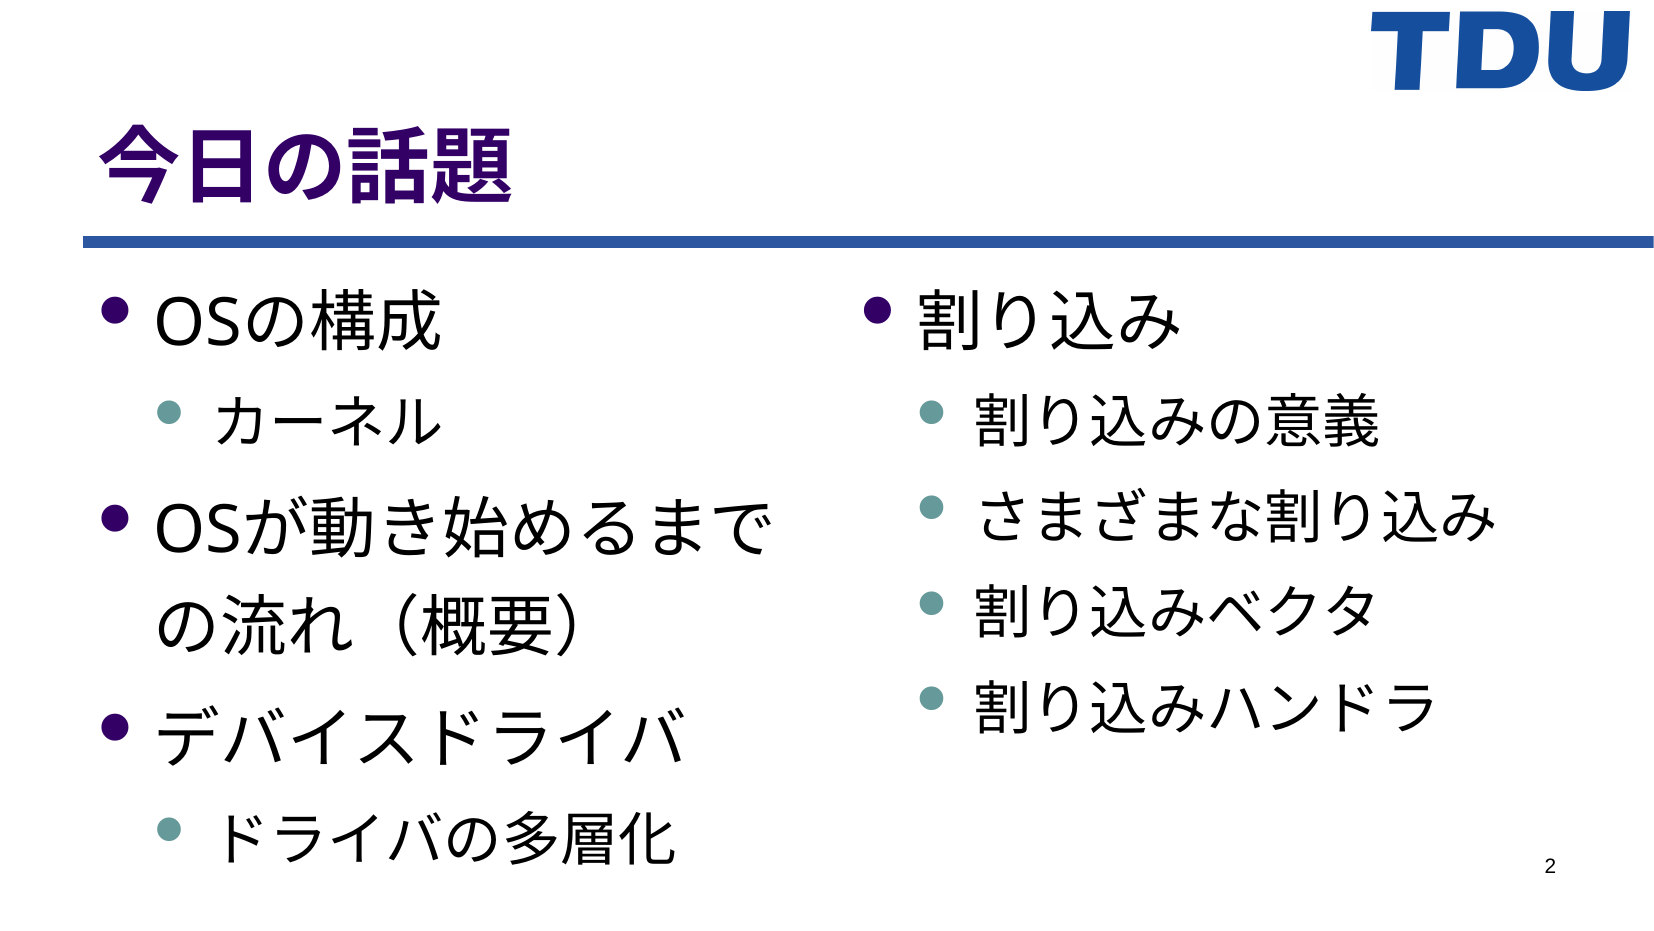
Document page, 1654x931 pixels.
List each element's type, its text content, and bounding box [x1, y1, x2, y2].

list 割り込み 割り込みの意義 さまざまな割り込み 割り込みベクタ 割り込みハンドラ [845, 259, 1572, 807]
picture [1371, 11, 1630, 91]
list OSの構成 カーネル OSが動き始めるまでの流れ（概要） デバイスドライバ ドライバの多層化 [82, 259, 809, 807]
title 今日の話題 [82, 51, 1571, 228]
